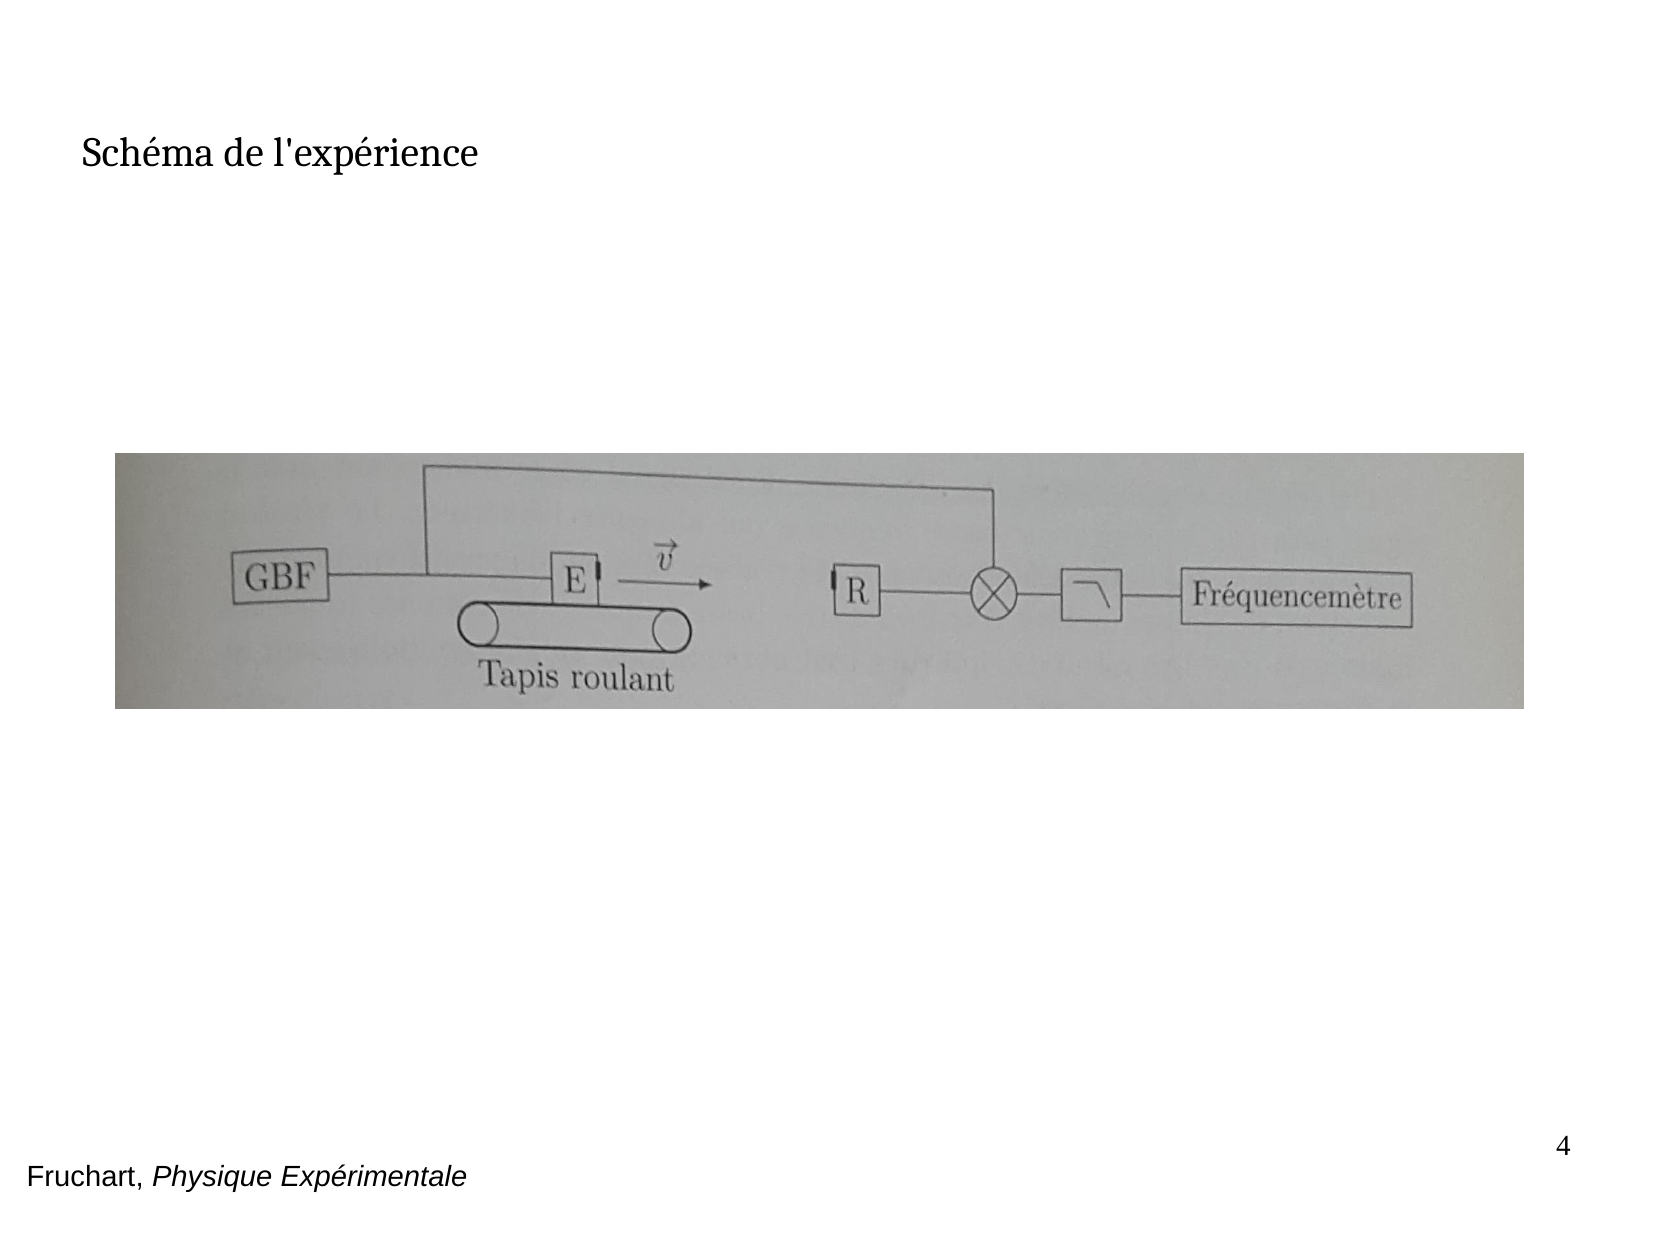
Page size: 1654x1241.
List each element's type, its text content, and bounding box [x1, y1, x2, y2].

title Schéma de l'expérience [82, 49, 1571, 257]
text_box Fruchart, Physique Expérimentale [11, 1152, 674, 1241]
picture [115, 453, 1524, 709]
